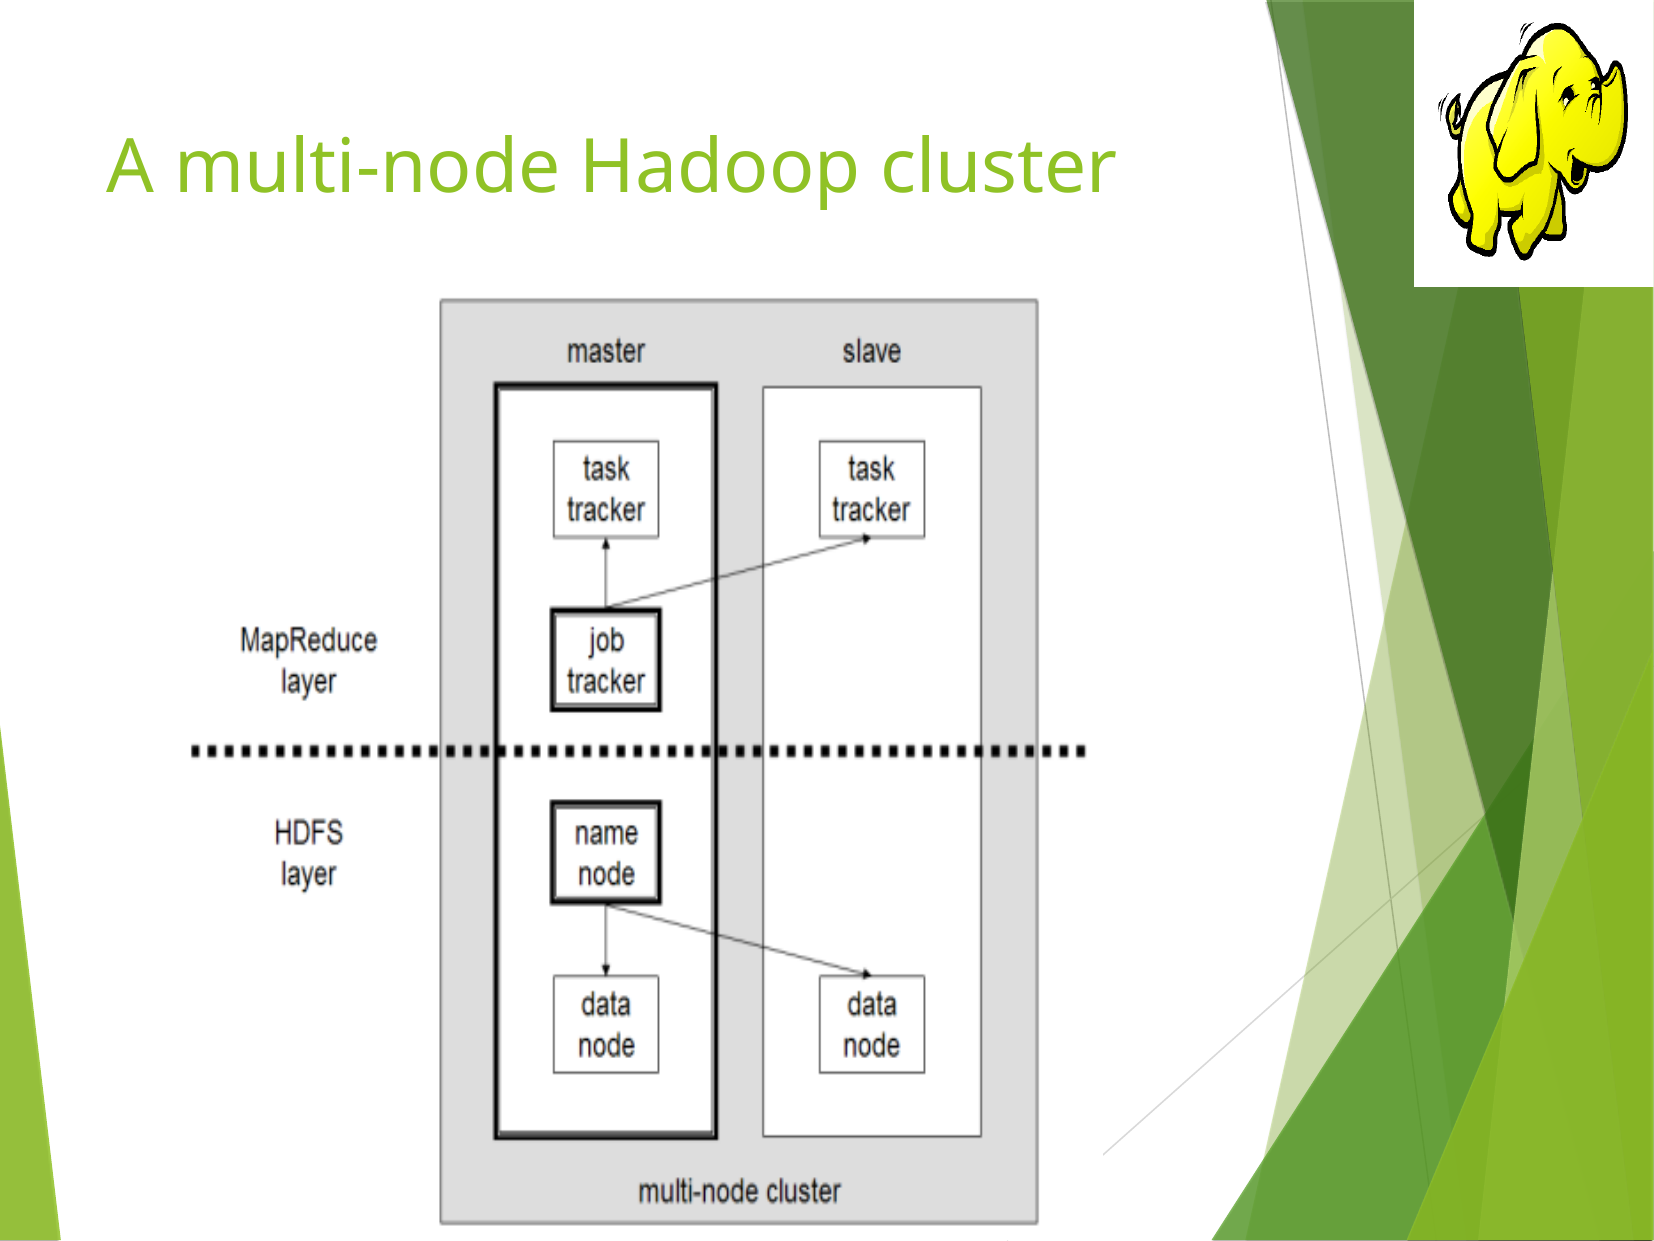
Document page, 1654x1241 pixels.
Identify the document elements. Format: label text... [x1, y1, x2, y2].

picture [181, 285, 1103, 1241]
title A multi-node Hadoop cluster [91, 110, 1258, 349]
picture [1414, 0, 1654, 287]
